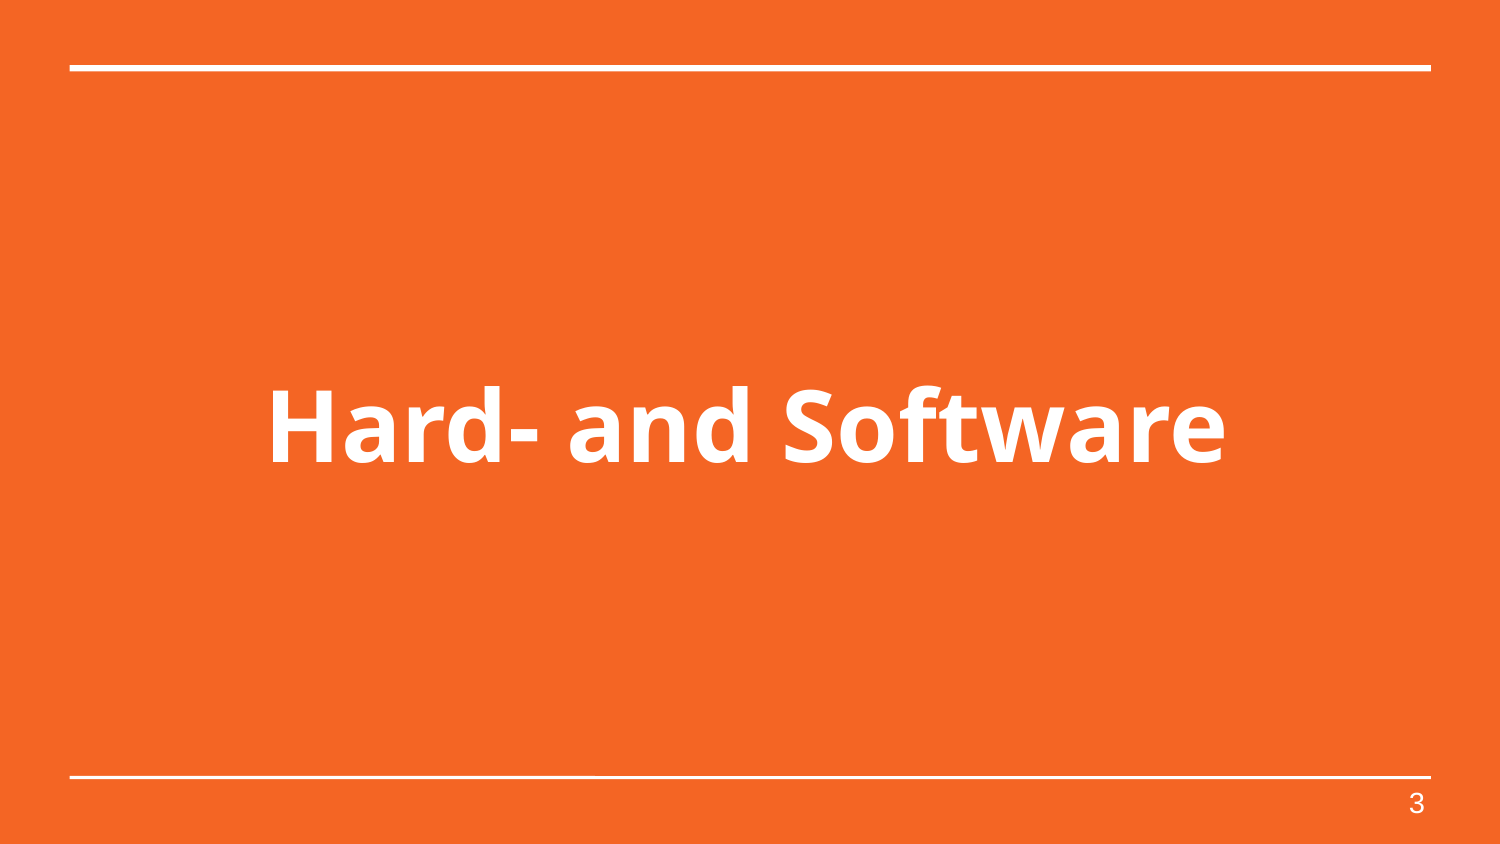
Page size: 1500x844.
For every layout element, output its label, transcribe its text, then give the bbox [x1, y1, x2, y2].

title Hard- and Software [66, 296, 1428, 550]
